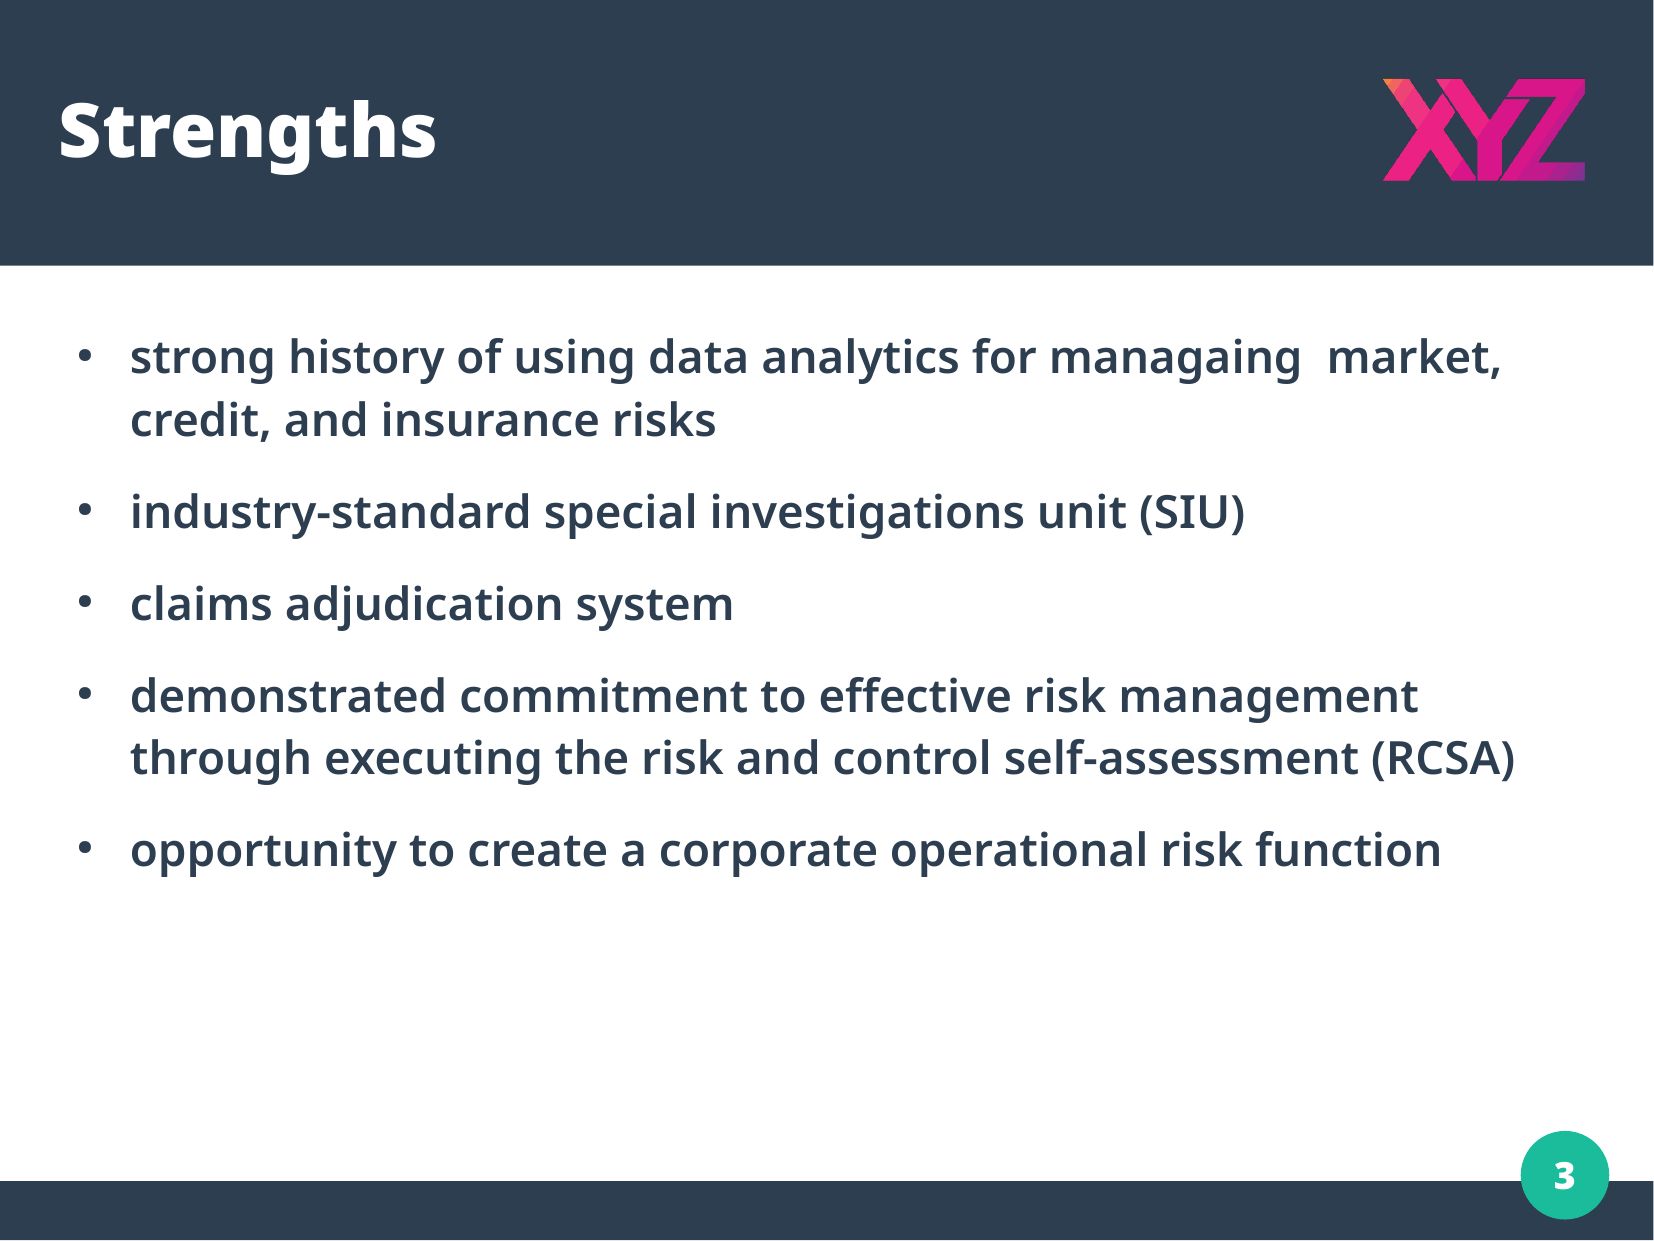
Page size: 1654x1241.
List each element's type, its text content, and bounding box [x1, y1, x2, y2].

title Strengths [59, 49, 1332, 207]
list strong history of using data analytics for managaing market, credit, and insurance risks industry-standard special investigations unit (SIU) claims adjudication system demonstrated commitment to effective risk management through executing the risk and control self-assessment (RCSA) opportunity to create a corporate operational risk function [59, 324, 1595, 816]
picture [1332, 30, 1636, 229]
